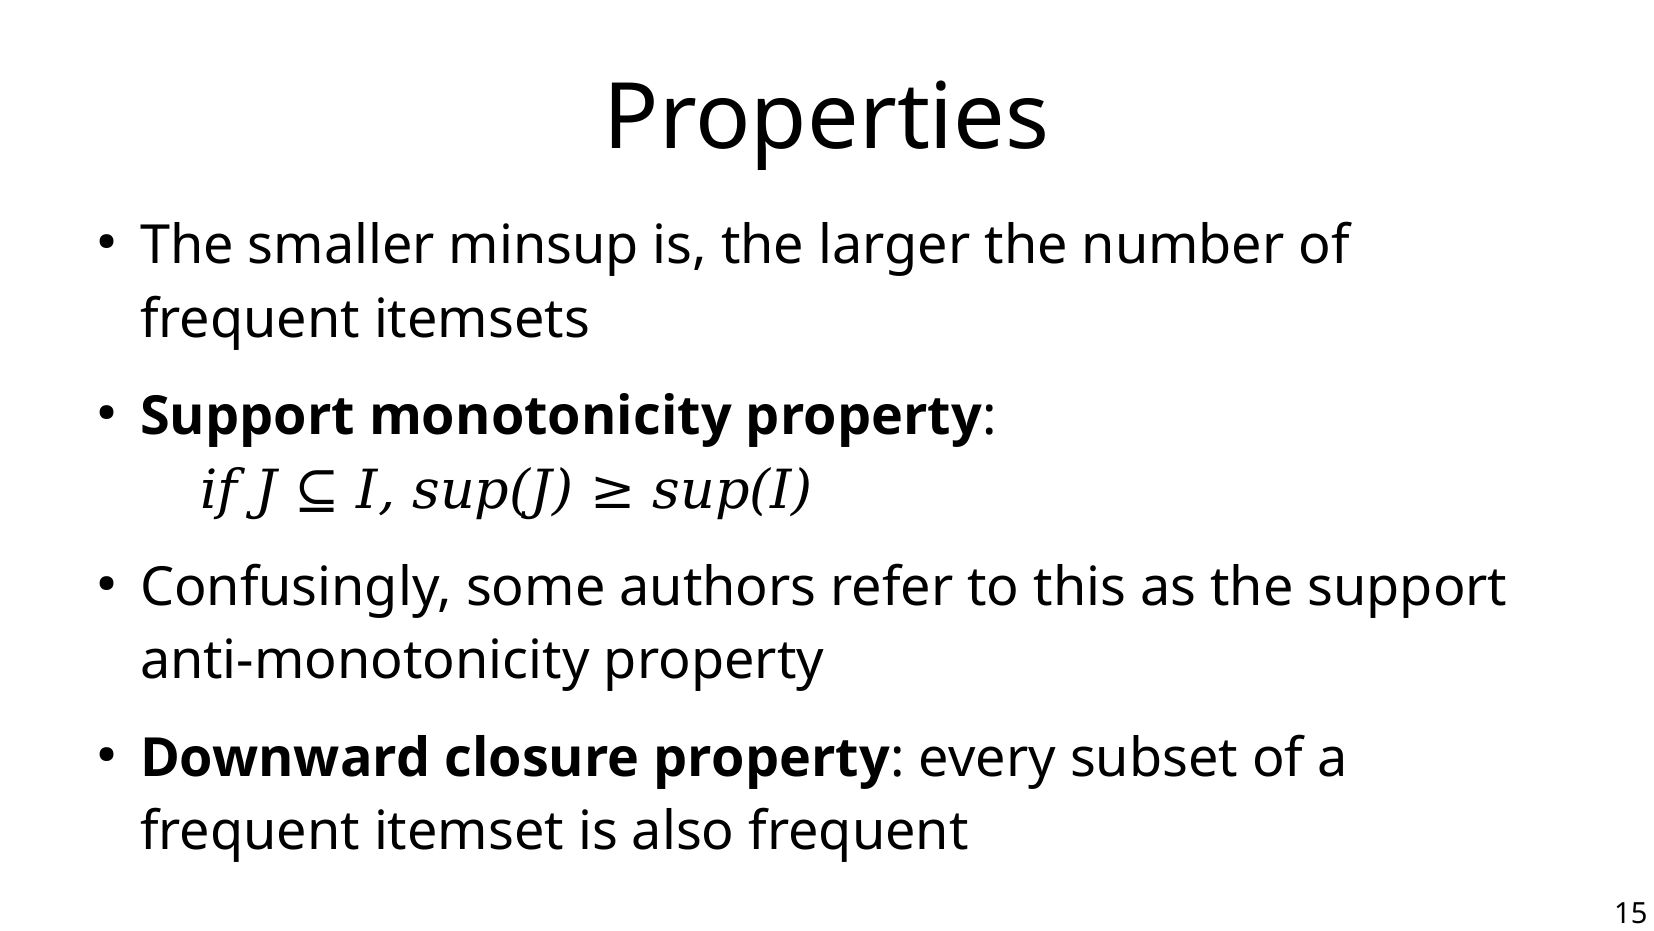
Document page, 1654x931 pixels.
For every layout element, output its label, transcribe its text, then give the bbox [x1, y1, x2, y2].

title Properties [82, 1, 1571, 205]
list The smaller minsup is, the larger the number of frequent itemsets Support monotonicity property: if J ⊆ I, sup(J) ≥ sup(I) Confusingly, some authors refer to this as the support anti-monotonicity property Downward closure property: every subset of a frequent itemset is also frequent [82, 205, 1571, 869]
